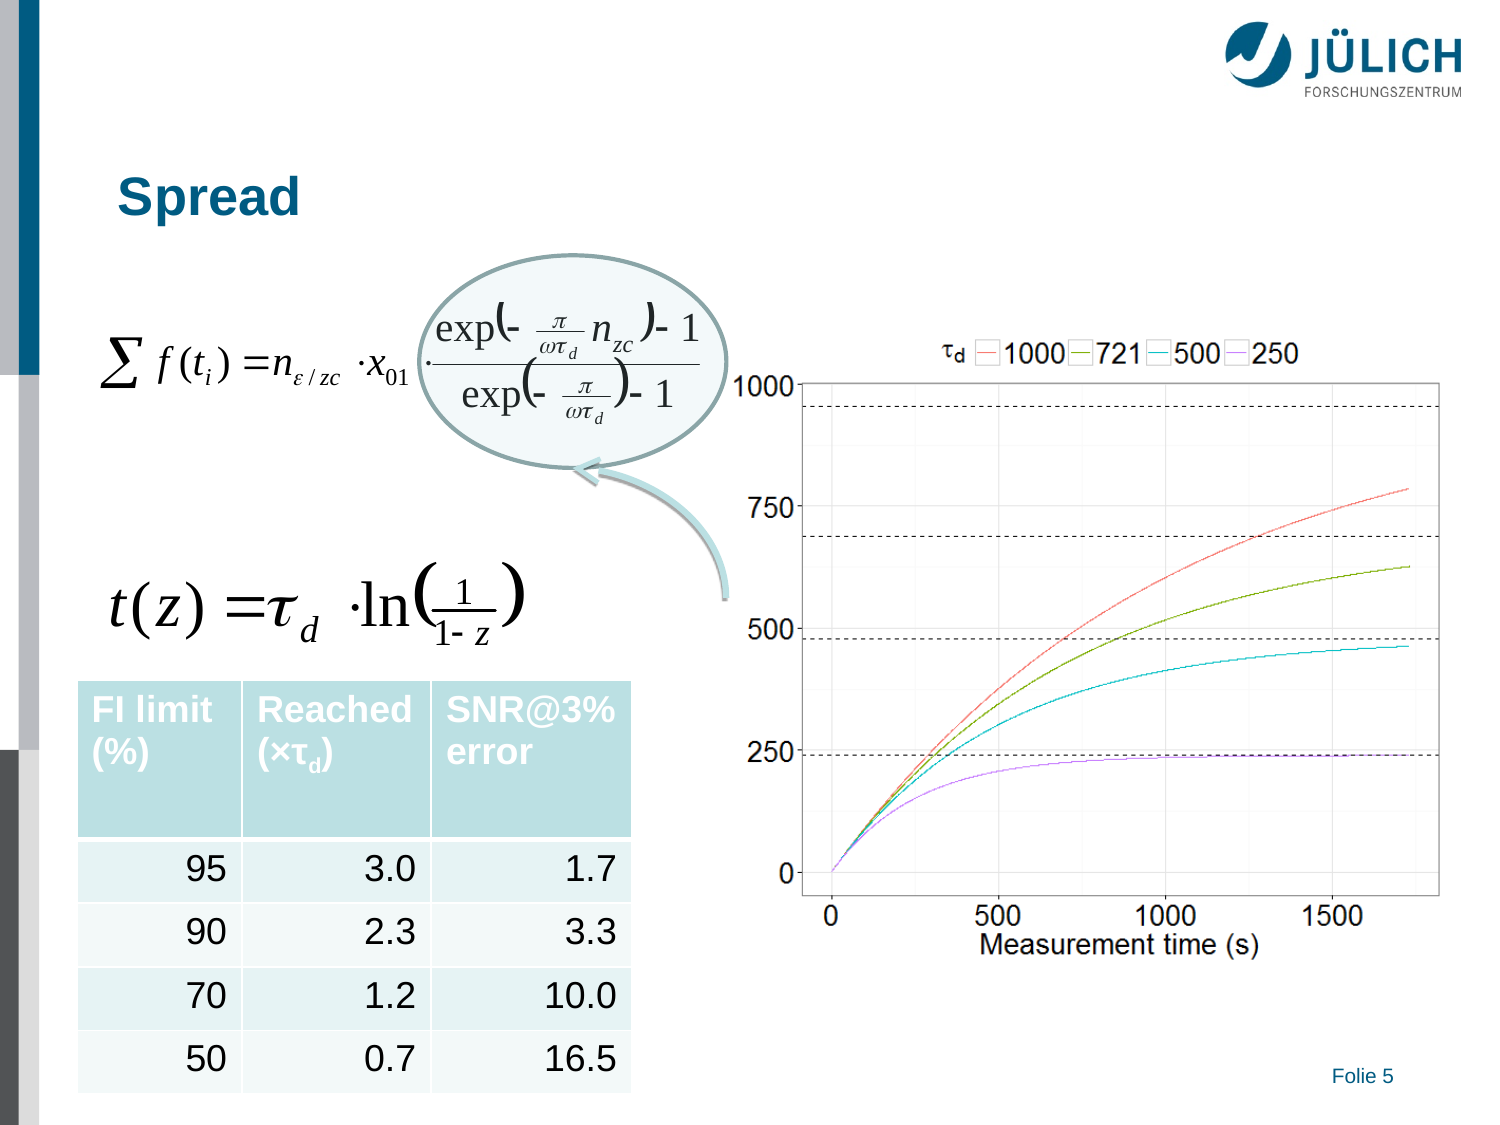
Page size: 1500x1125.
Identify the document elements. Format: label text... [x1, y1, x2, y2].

picture [1224, 20, 1461, 97]
chart [100, 562, 530, 659]
table_cell 2.3 [243, 904, 430, 966]
table_cell 1.7 [432, 842, 631, 902]
table_cell 50 [78, 1031, 241, 1093]
picture [691, 314, 1447, 966]
text_box [419, 255, 727, 468]
table_cell 95 [78, 842, 241, 902]
table_cell 10.0 [432, 968, 631, 1030]
title Spread [117, 99, 1393, 288]
table_header Reached (×τd) [243, 681, 430, 837]
chart [701, 302, 708, 309]
table_header FI limit (%) [78, 681, 241, 837]
table_header SNR@3% error [432, 681, 631, 837]
table_cell 0.7 [243, 1031, 430, 1093]
table_cell 3.3 [432, 904, 631, 966]
table_cell 1.2 [243, 968, 430, 1030]
chart [94, 302, 459, 434]
table_cell 3.0 [243, 842, 430, 902]
chart [687, 414, 708, 434]
table_cell 16.5 [432, 1031, 631, 1093]
table_cell 90 [78, 904, 241, 966]
table_cell 70 [78, 968, 241, 1030]
